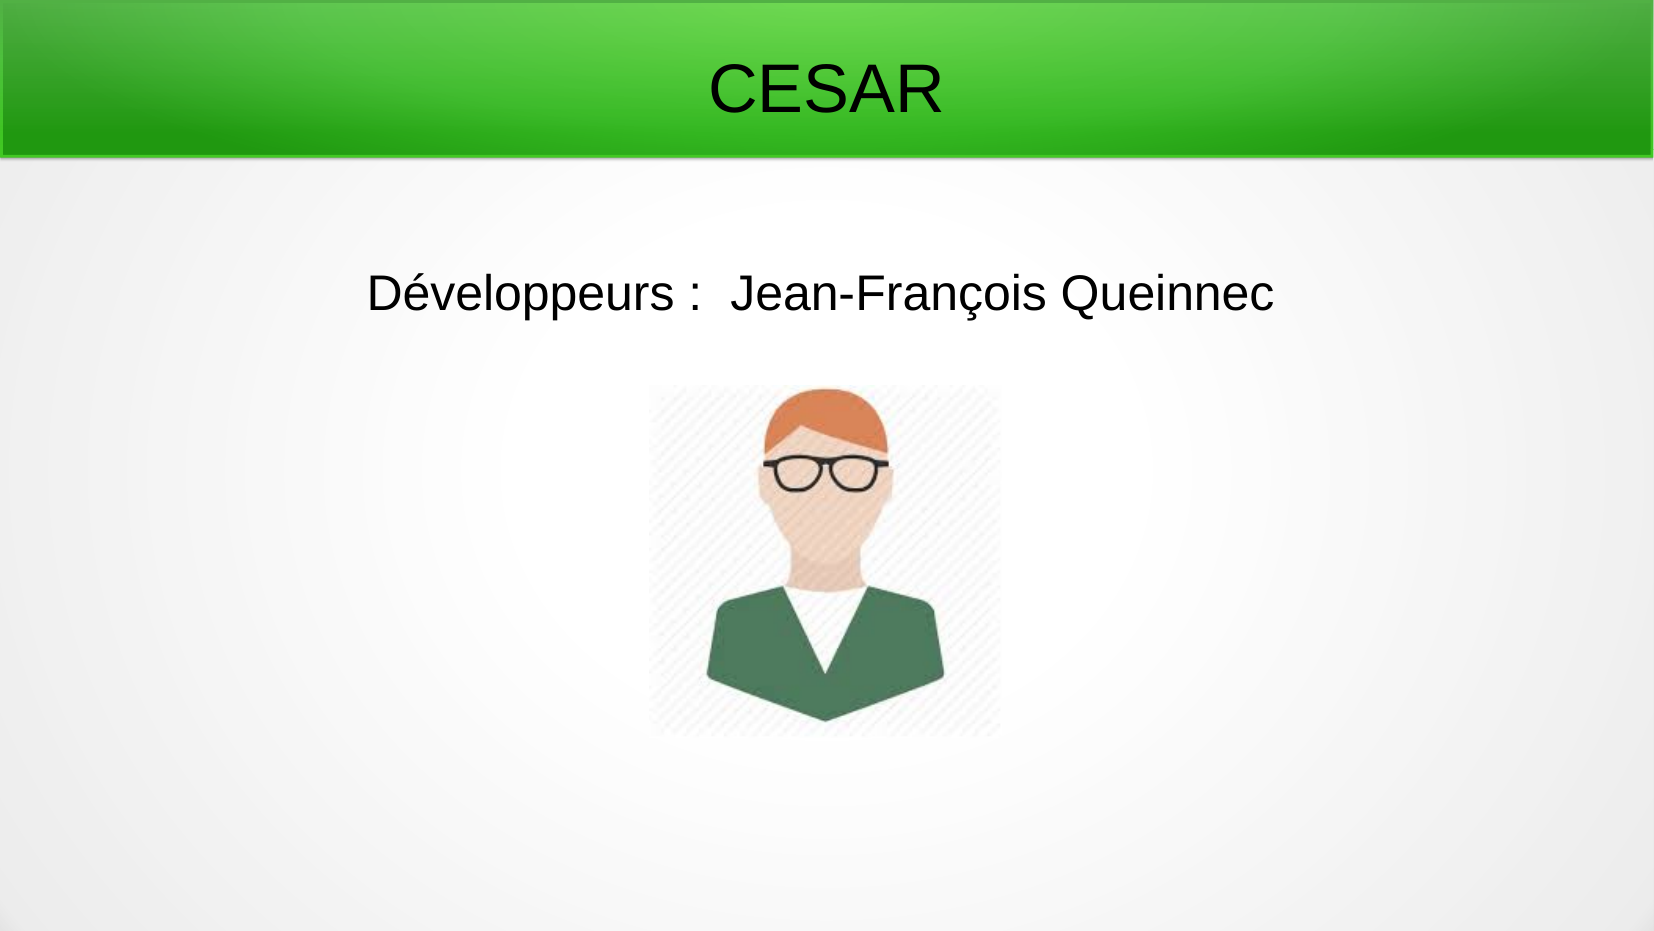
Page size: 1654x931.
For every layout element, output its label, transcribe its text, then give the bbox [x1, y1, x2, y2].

title CESAR [82, 35, 1571, 142]
text_box Développeurs : Jean-François Queinnec [129, 200, 1512, 386]
picture [649, 385, 1002, 738]
